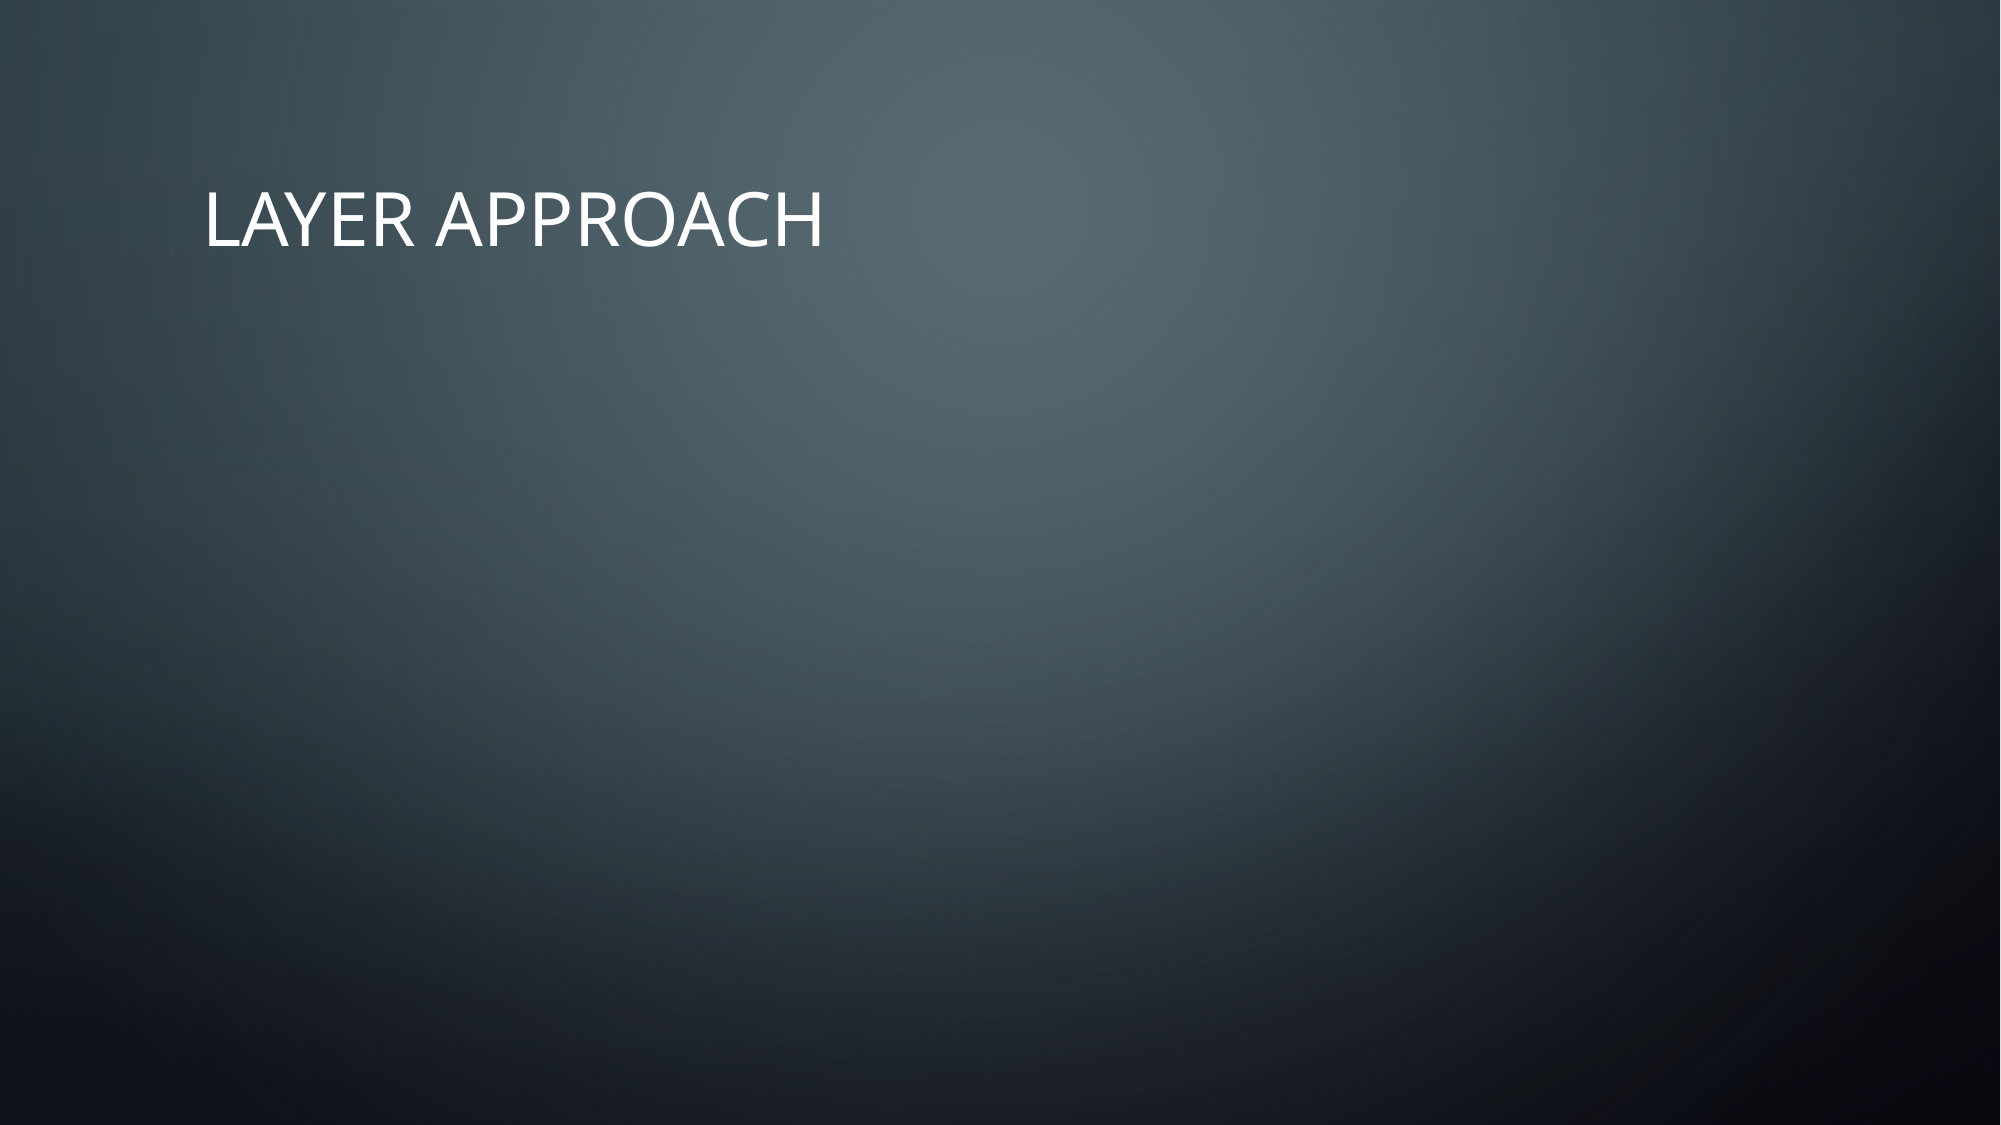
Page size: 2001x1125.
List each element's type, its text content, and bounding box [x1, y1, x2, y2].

title Layer Approach [187, 101, 1813, 344]
picture [0, 0, 2001, 1125]
